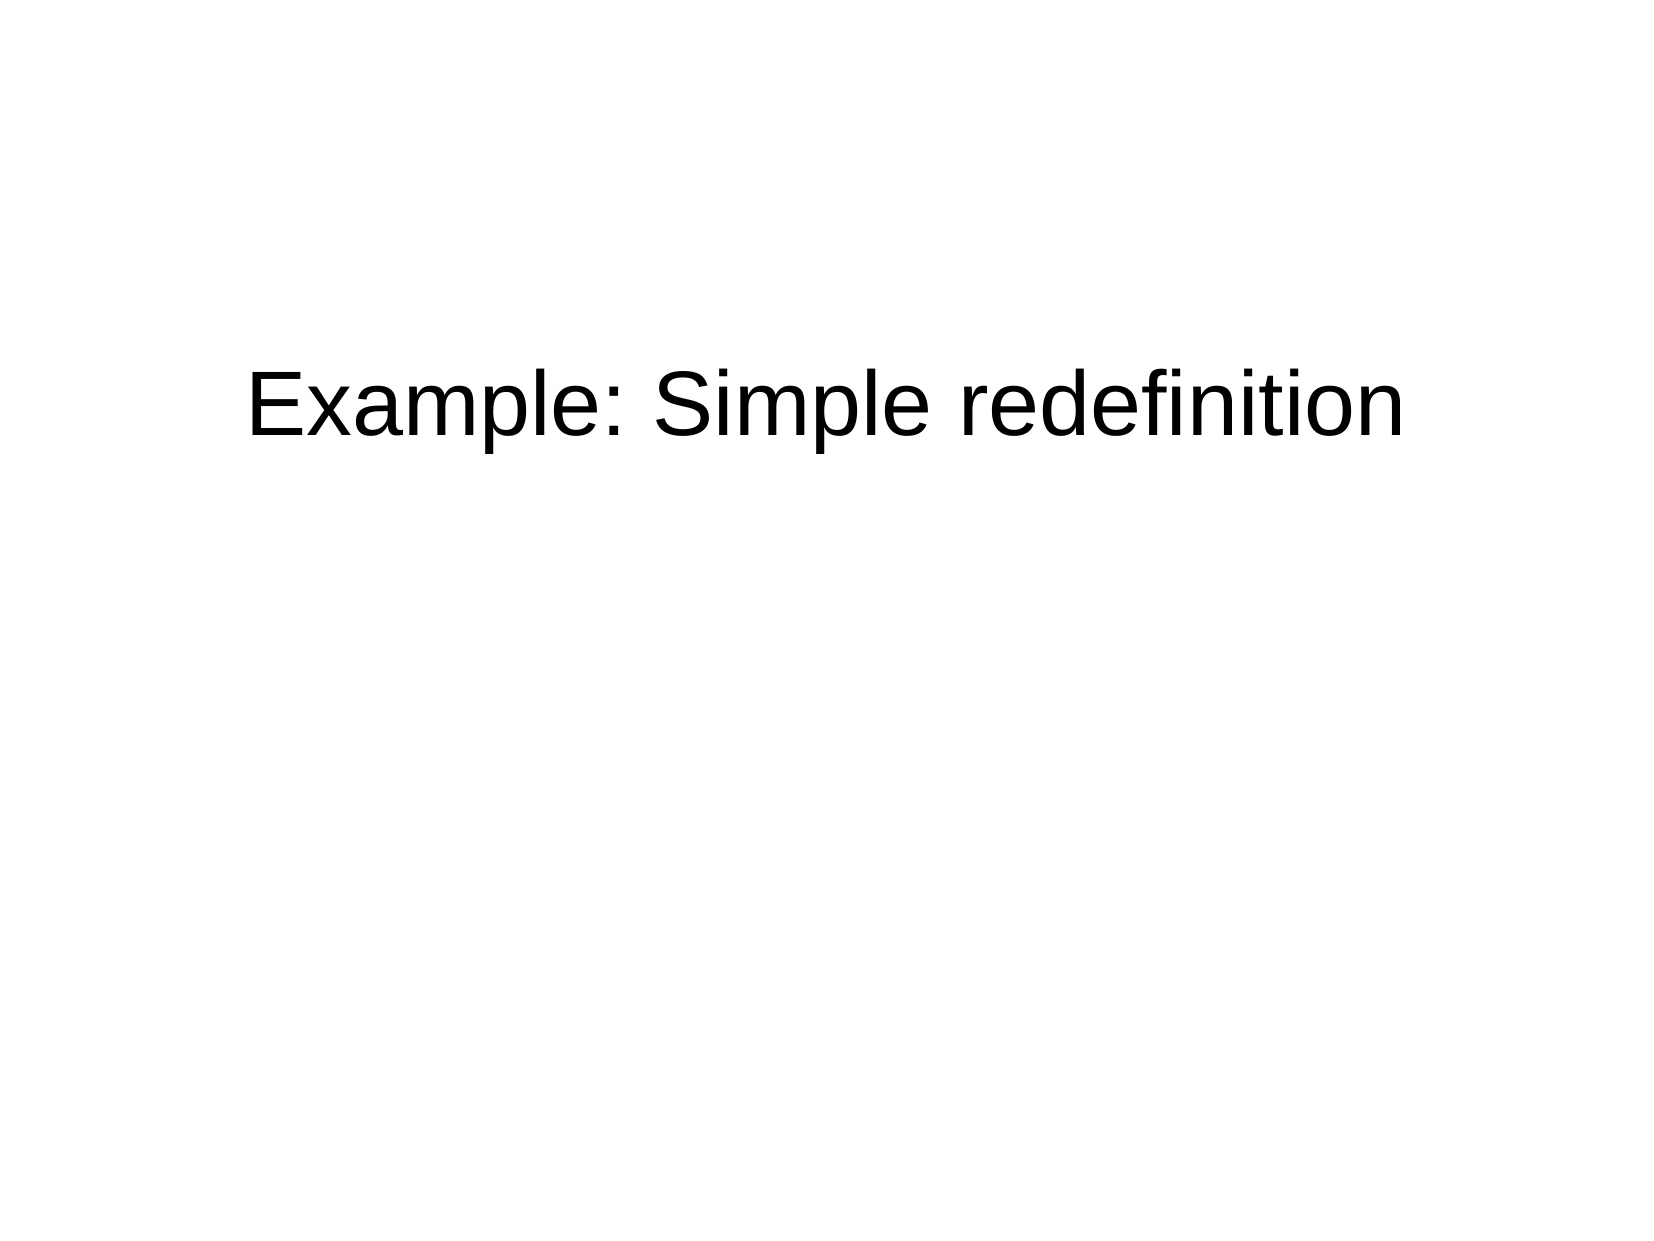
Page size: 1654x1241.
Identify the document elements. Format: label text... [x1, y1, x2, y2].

title Example: Simple redefinition [82, 56, 1571, 751]
